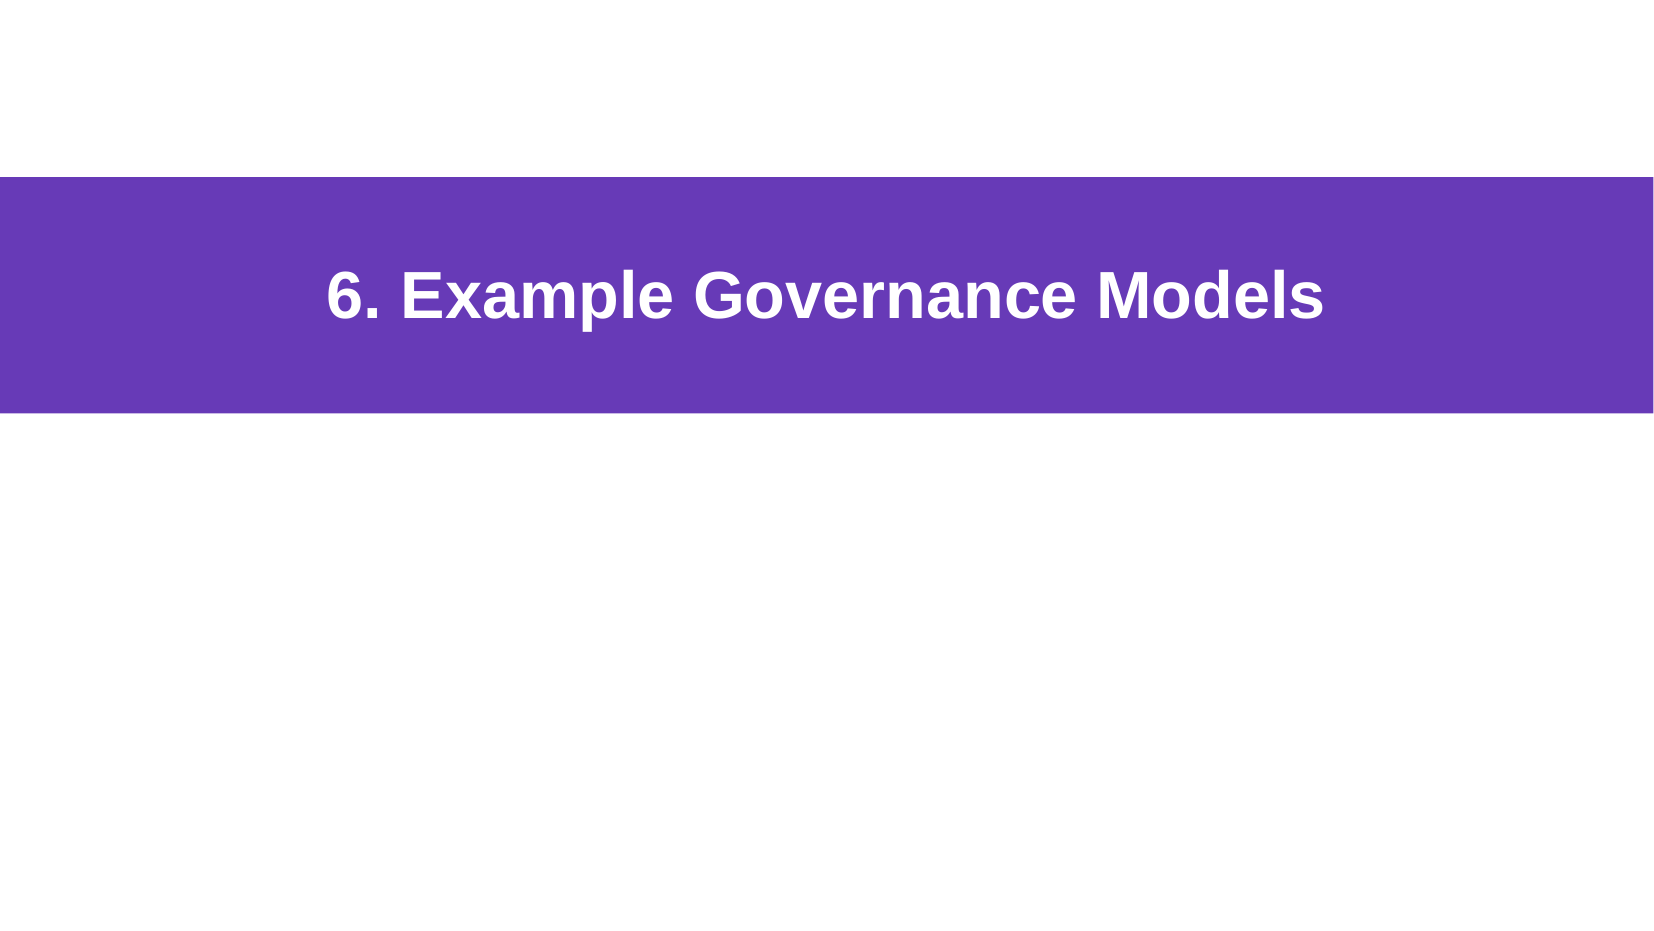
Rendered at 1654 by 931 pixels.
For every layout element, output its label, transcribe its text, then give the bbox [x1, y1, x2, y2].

title 6. Example Governance Models [0, 177, 1654, 414]
